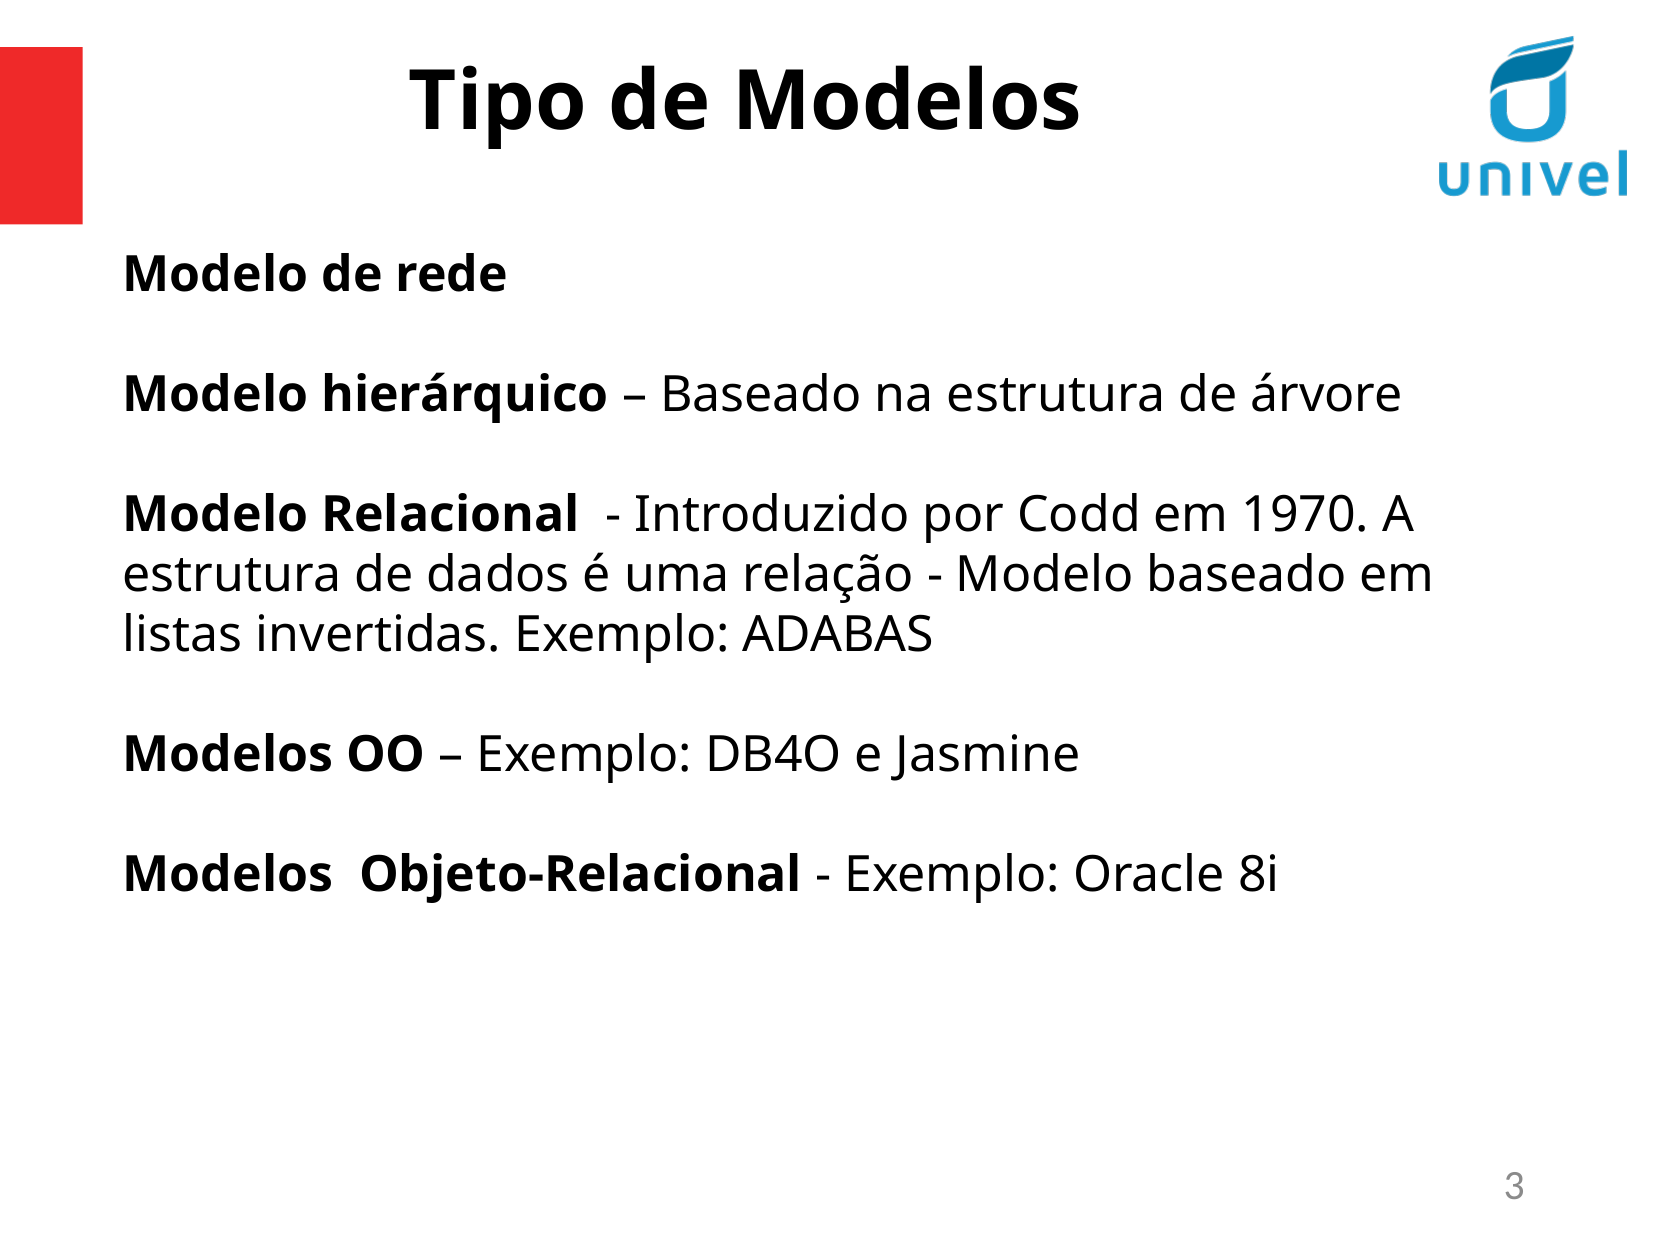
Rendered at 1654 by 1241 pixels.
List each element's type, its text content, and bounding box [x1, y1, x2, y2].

slide_number <número> [1167, 1149, 1540, 1216]
text_box Modelo de rede Modelo hierárquico – Baseado na estrutura de árvore Modelo Relacional - Introduzido por Codd em 1970. A estrutura de dados é uma relação - Modelo baseado em listas invertidas. Exemplo: ADABAS Modelos OO – Exemplo: DB4O e Jasmine Modelos Objeto-Relacional - Exemplo: Oracle 8i [107, 233, 1481, 909]
picture [1432, 15, 1634, 217]
title Tipo de Modelos [250, 16, 1242, 188]
